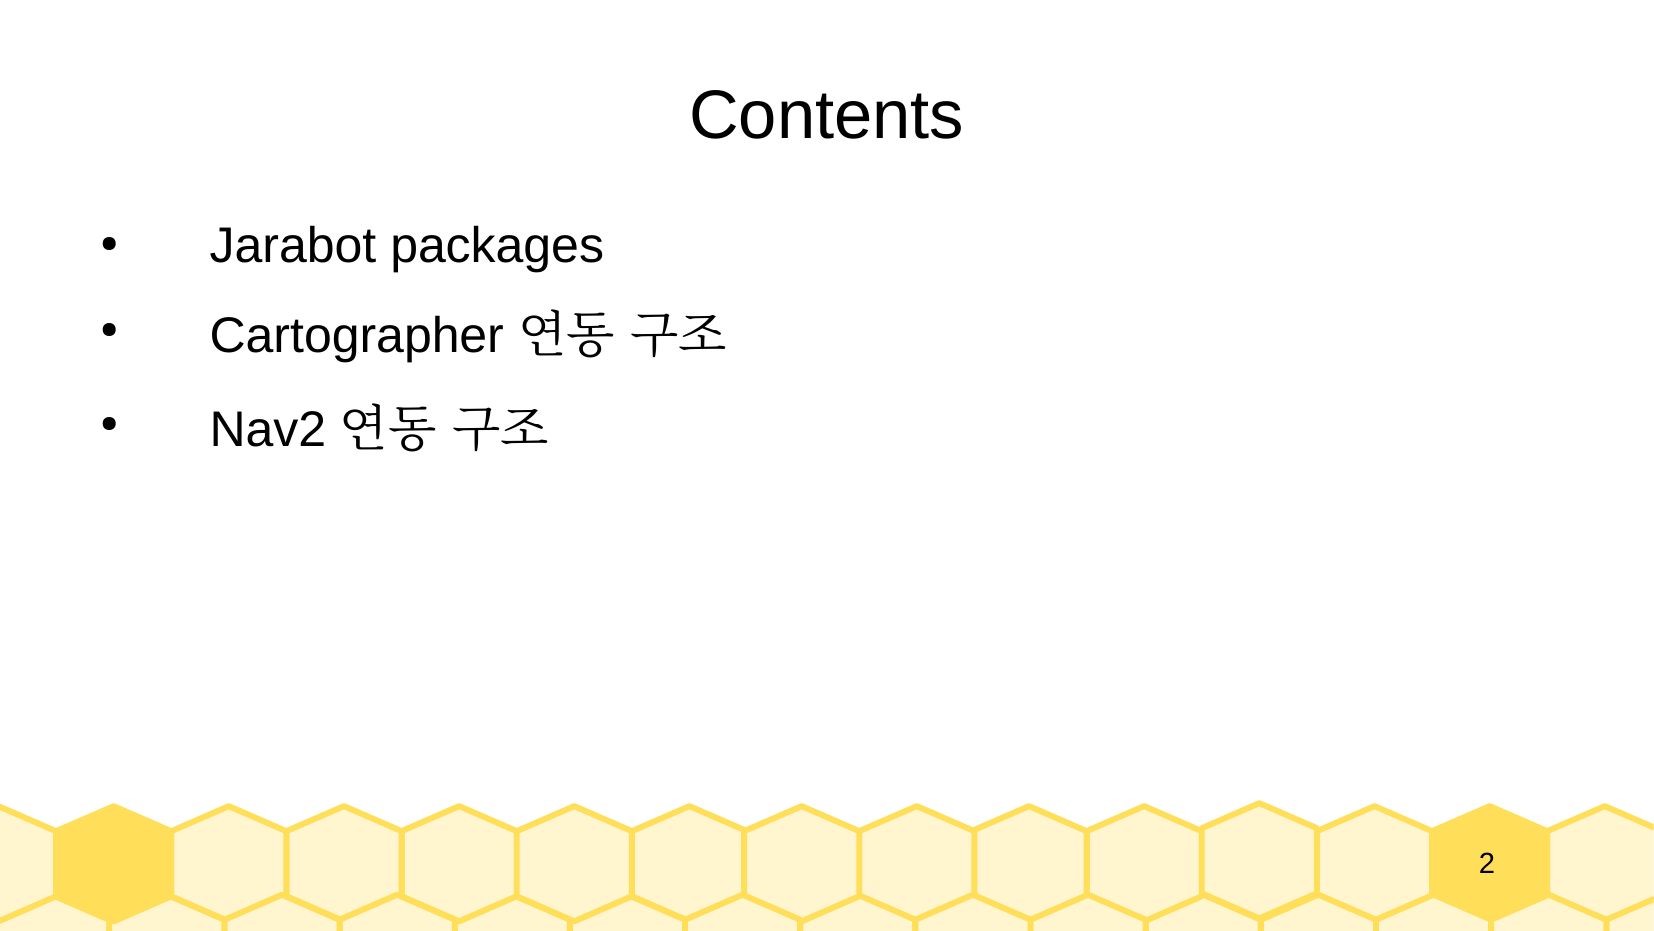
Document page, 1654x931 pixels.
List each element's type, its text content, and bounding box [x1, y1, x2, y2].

list Jarabot packages ​ ​ Cartographer 연동 구조 ​ Nav2 연동 구조 [82, 217, 1571, 758]
title Contents [82, 37, 1571, 193]
